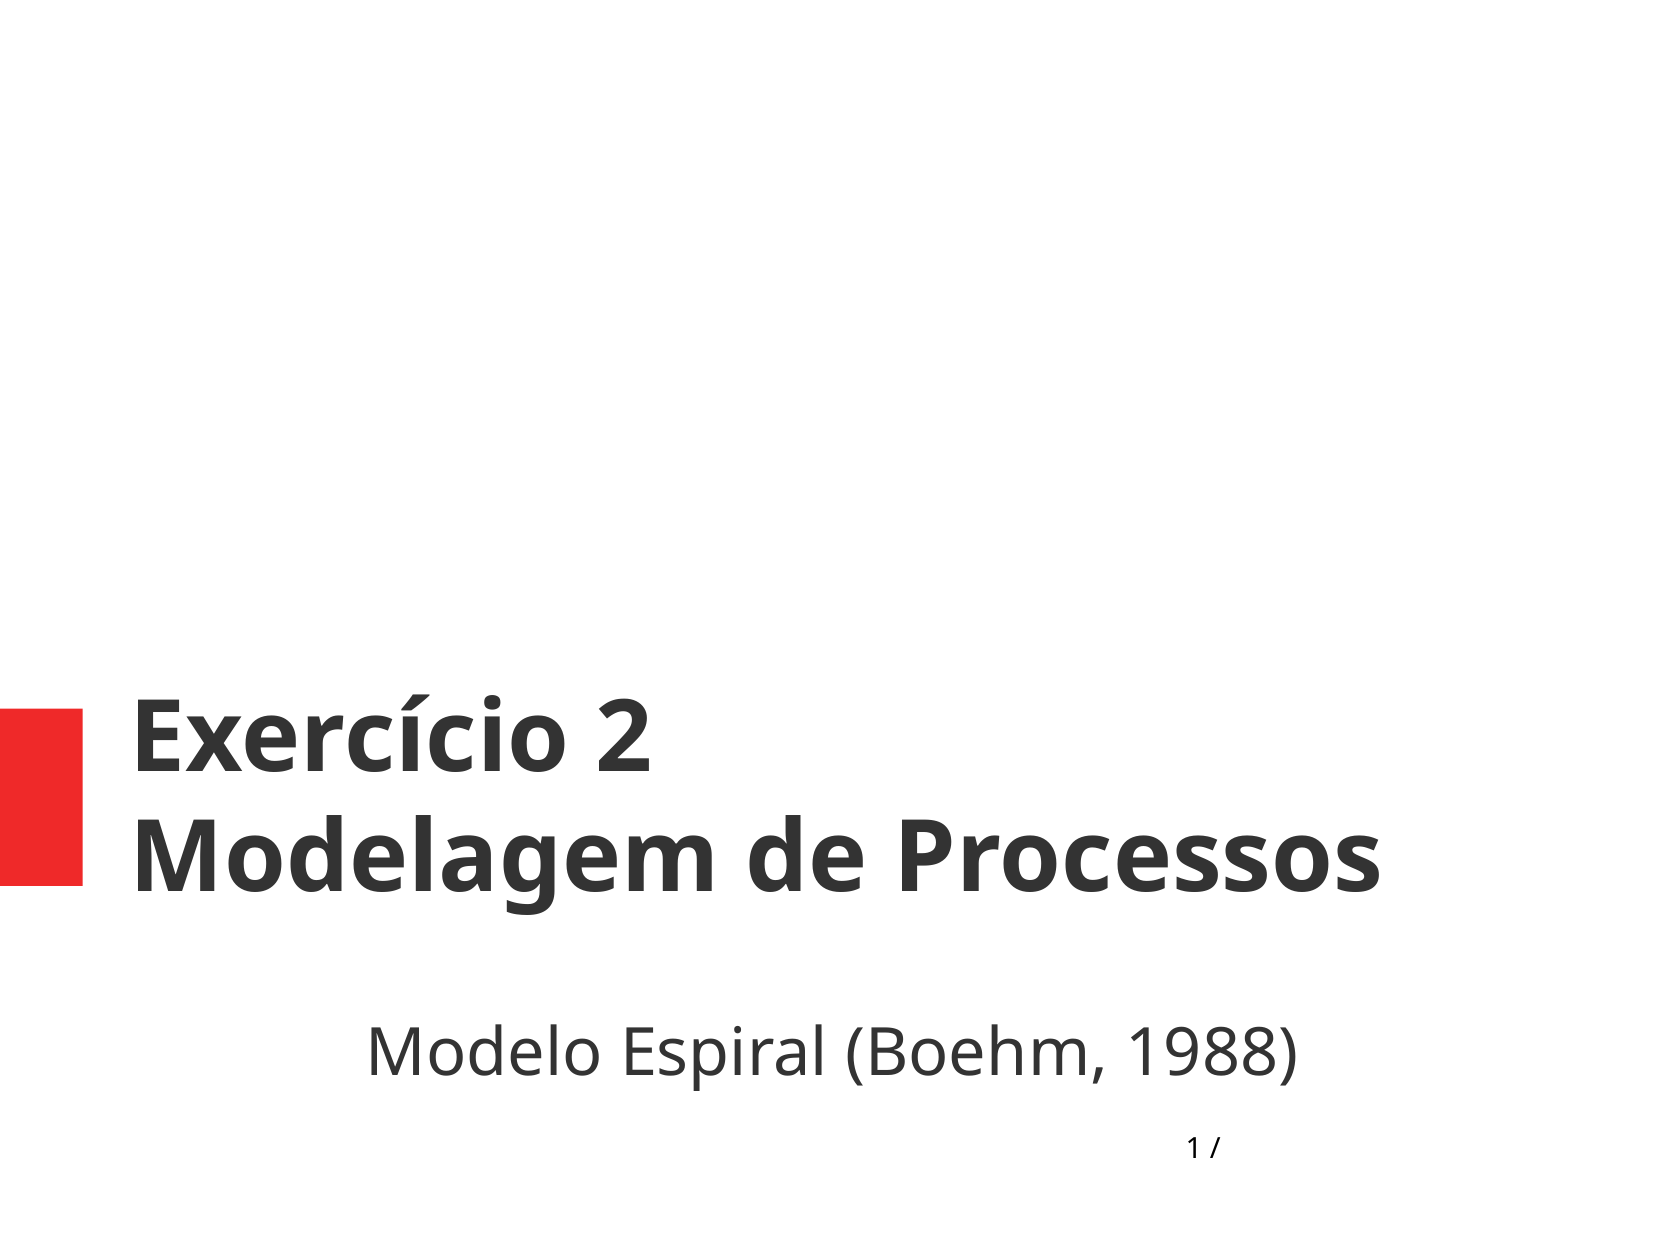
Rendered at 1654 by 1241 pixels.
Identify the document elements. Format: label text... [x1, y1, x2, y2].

text_box 1 / [1185, 1129, 1571, 1216]
title Exercício 2 Modelagem de Processos [129, 655, 1536, 928]
subtitle Modelo Espiral (Boehm, 1988) [129, 968, 1536, 1130]
